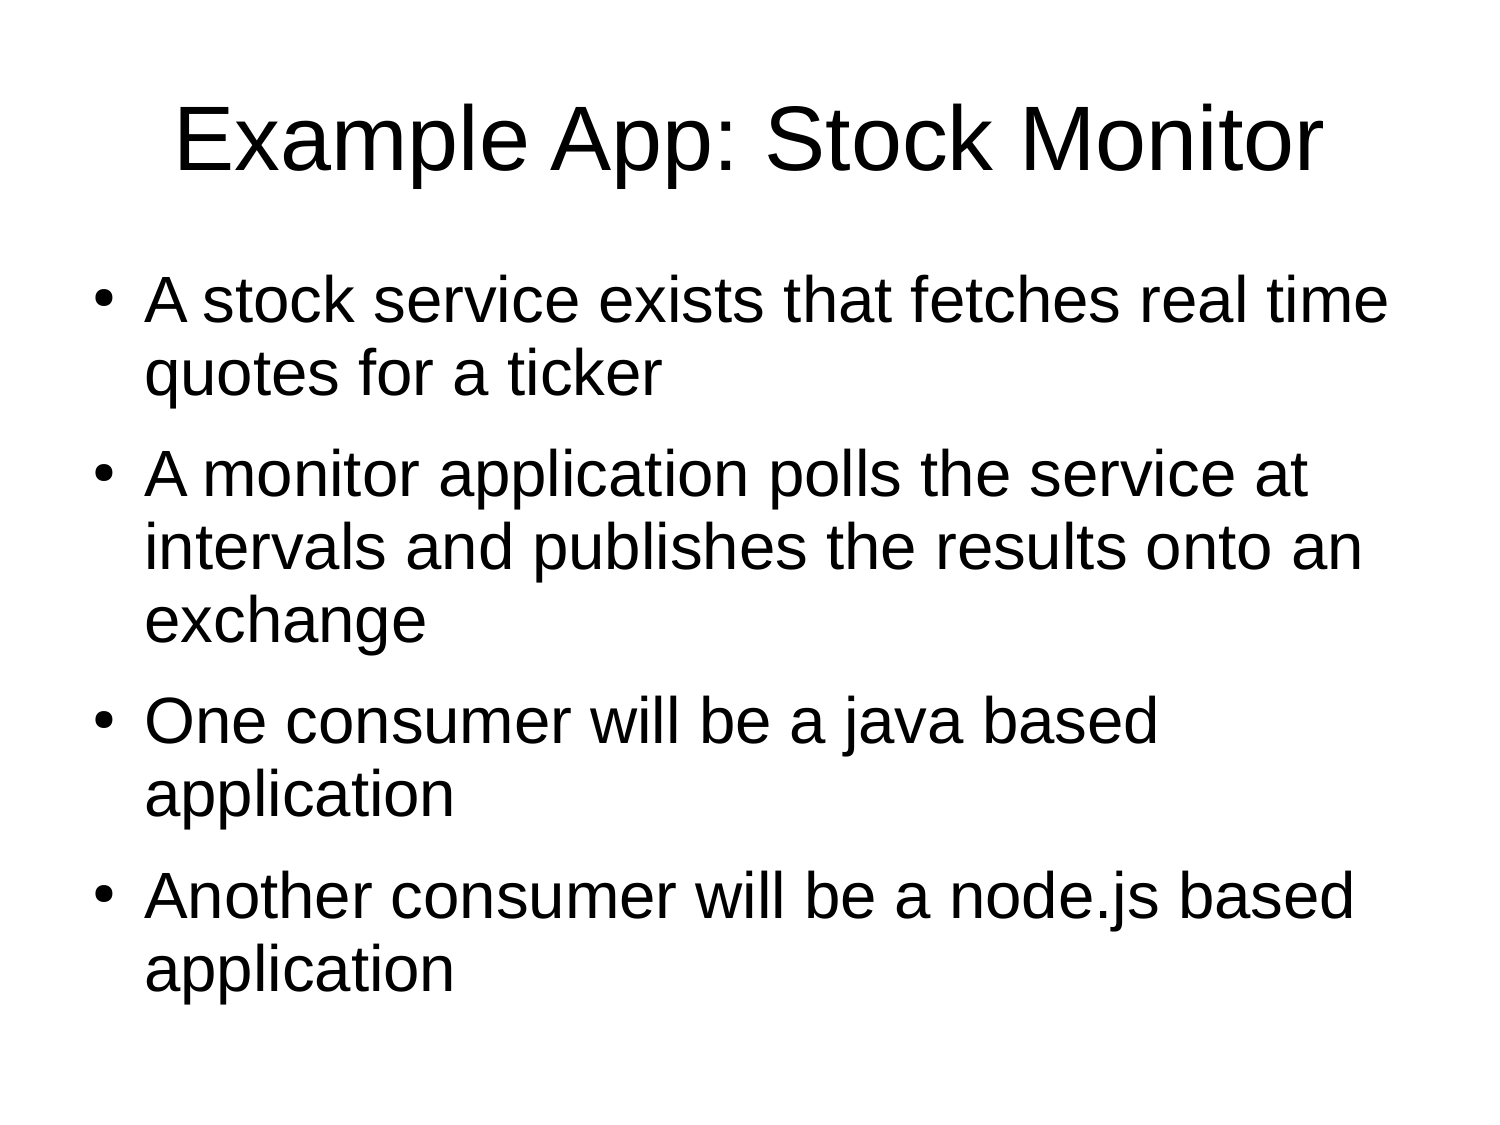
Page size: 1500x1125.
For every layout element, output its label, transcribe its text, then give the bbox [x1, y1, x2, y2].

list A stock service exists that fetches real time quotes for a ticker A monitor application polls the service at intervals and publishes the results onto an exchange One consumer will be a java based application Another consumer will be a node.js based application [75, 263, 1425, 1006]
title Example App: Stock Monitor [75, 52, 1425, 226]
